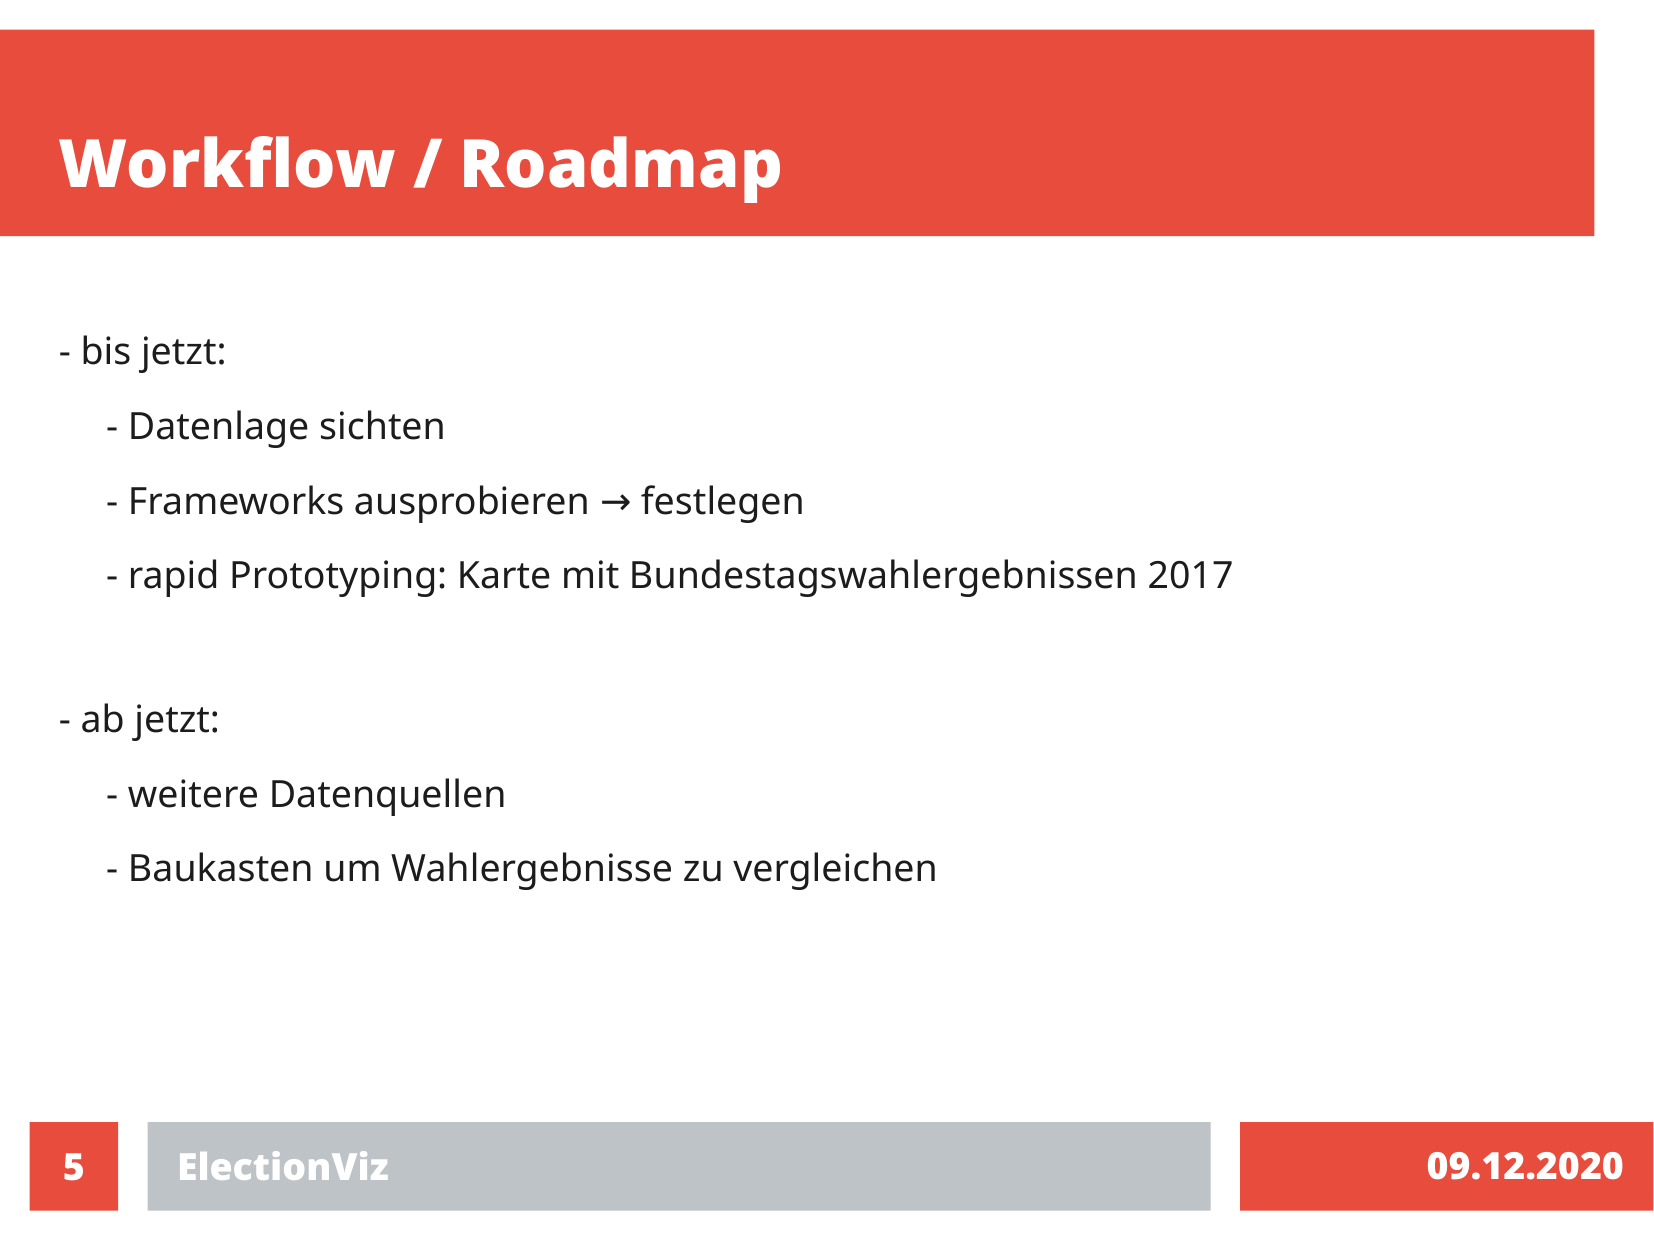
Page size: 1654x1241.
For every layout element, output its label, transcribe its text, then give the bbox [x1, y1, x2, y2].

list - bis jetzt: - Datenlage sichten - Frameworks ausprobieren → festlegen - rapid Prototyping: Karte mit Bundestagswahlergebnissen 2017 - ab jetzt: - weitere Datenquellen - Baukasten um Wahlergebnisse zu vergleichen [59, 324, 1565, 1093]
title Workflow / Roadmap [59, 59, 1595, 207]
